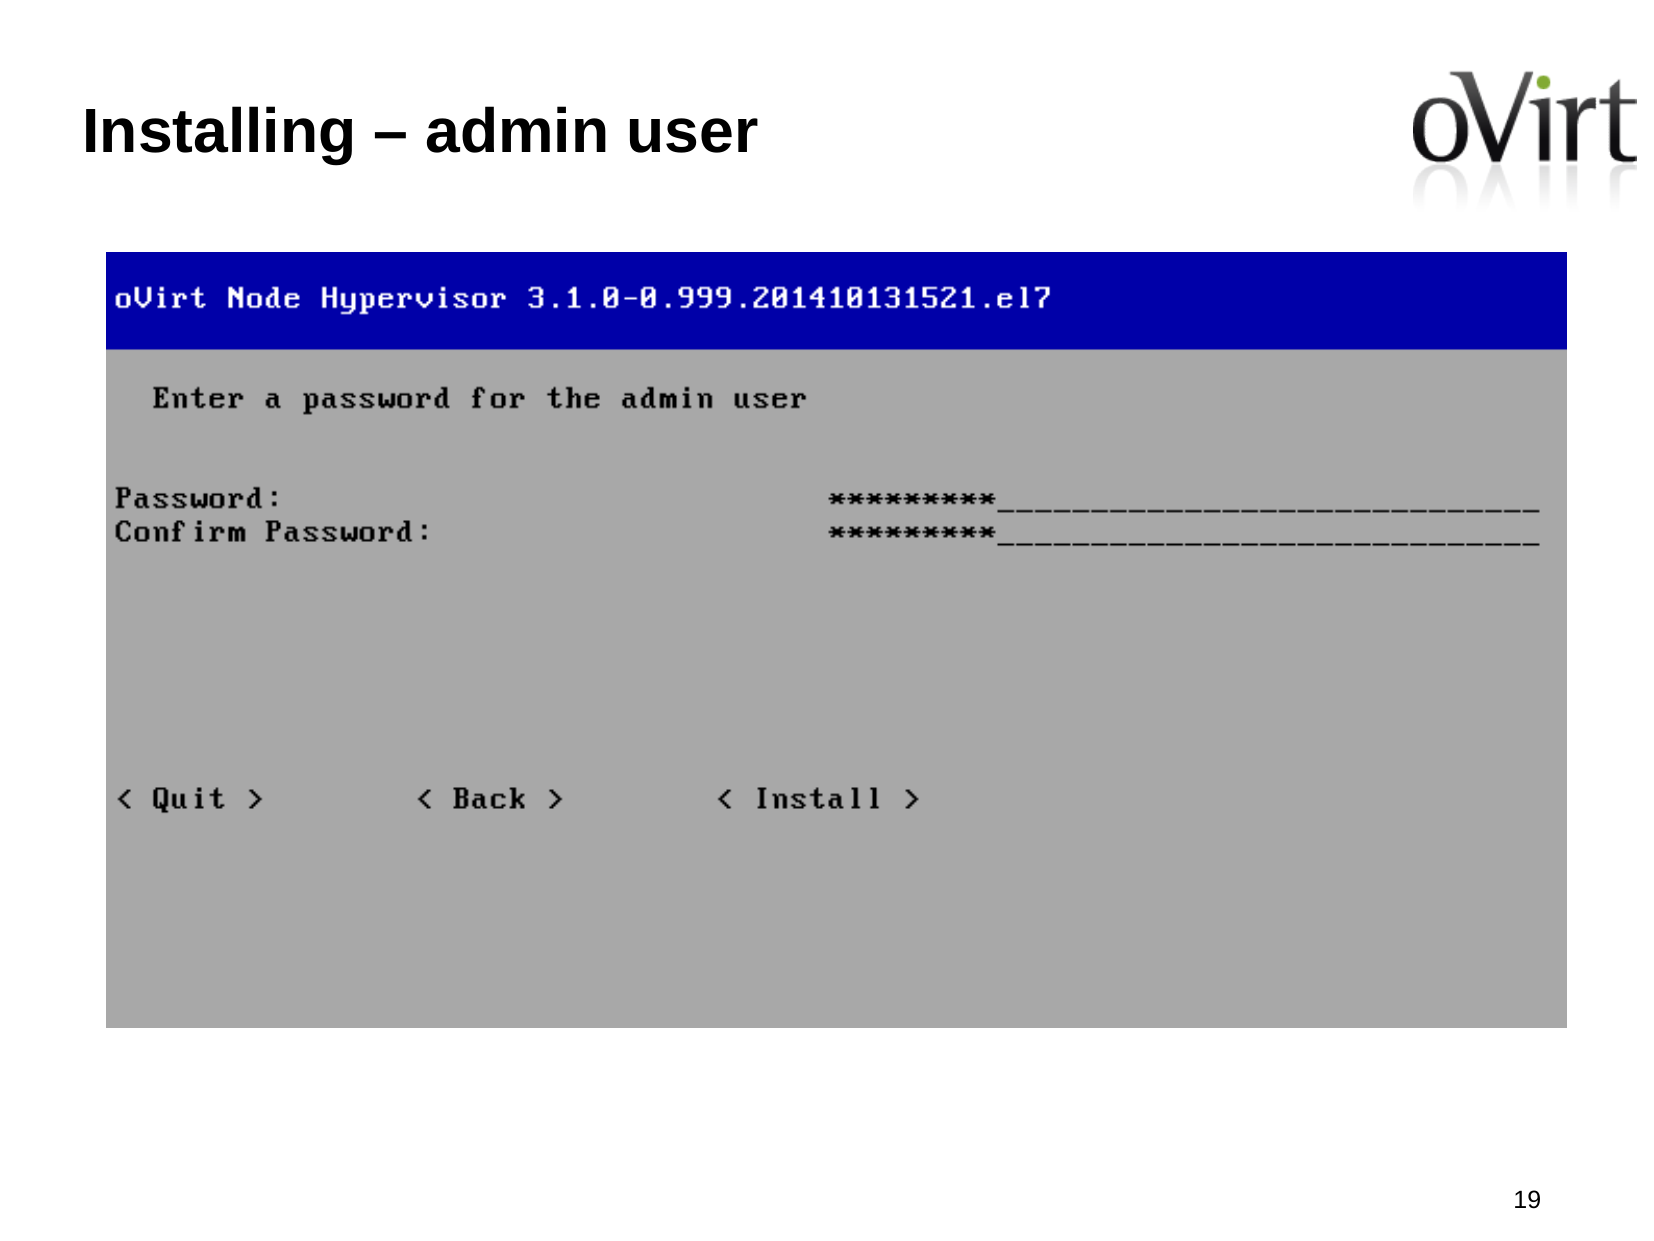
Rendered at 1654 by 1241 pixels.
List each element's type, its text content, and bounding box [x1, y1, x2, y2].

picture [106, 252, 1567, 1028]
picture [1413, 63, 1637, 212]
title Installing – admin user [82, 37, 1303, 226]
